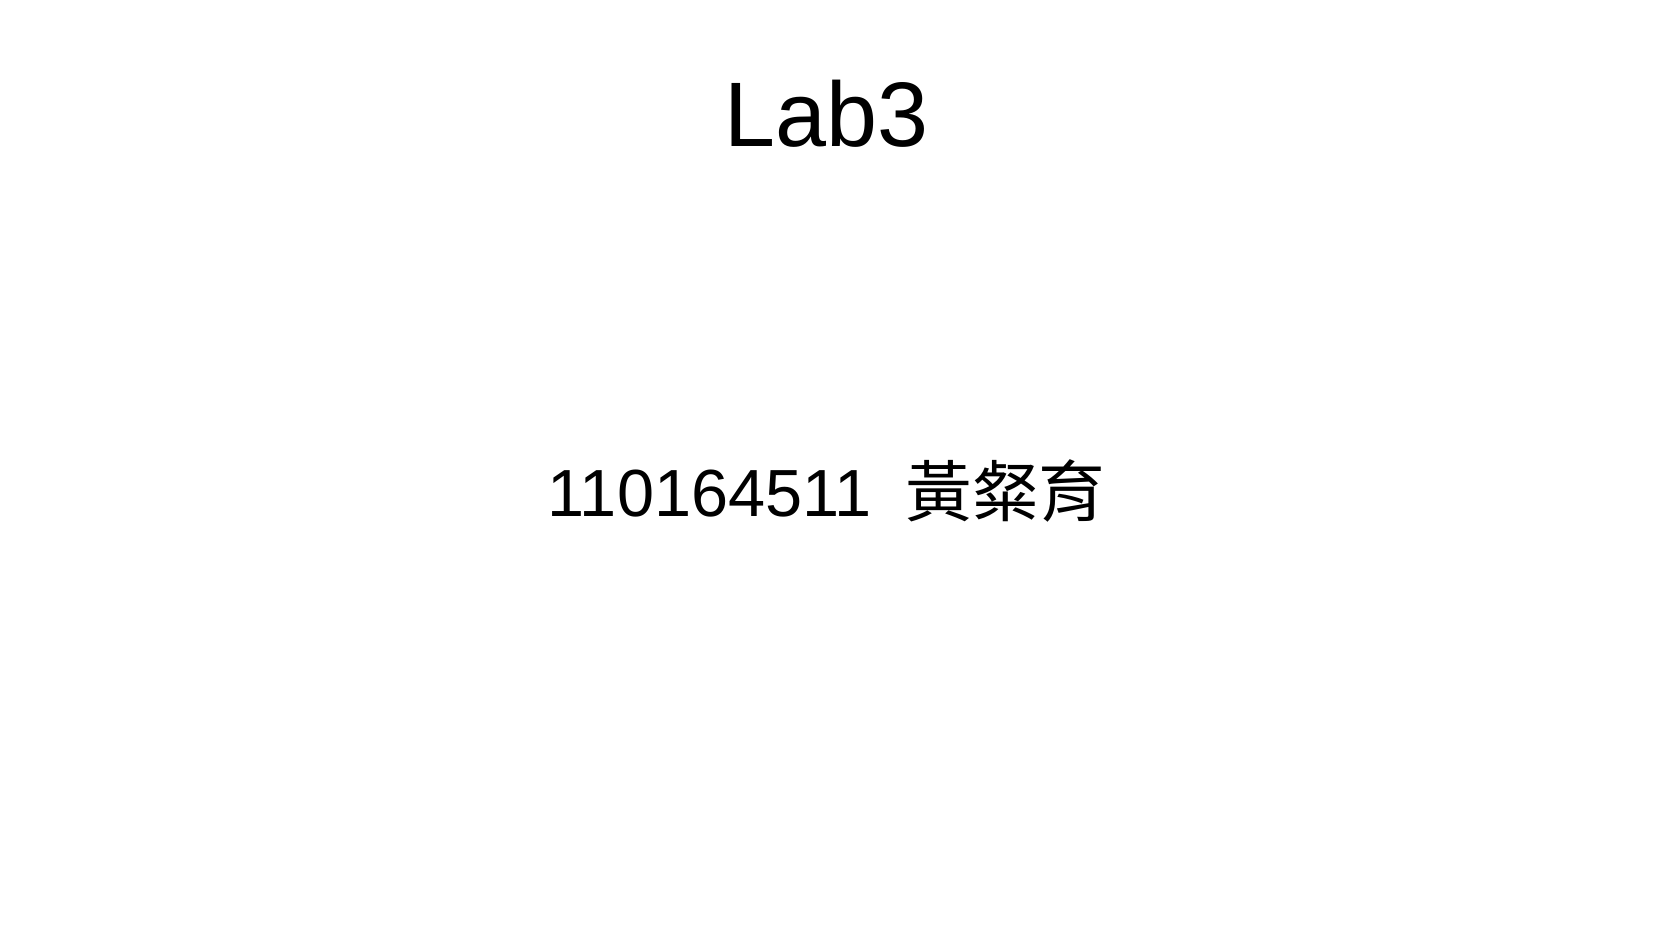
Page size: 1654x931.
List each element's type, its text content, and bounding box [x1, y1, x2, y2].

title Lab3 [82, 37, 1571, 193]
subtitle 110164511 黃粲育 [82, 217, 1571, 758]
